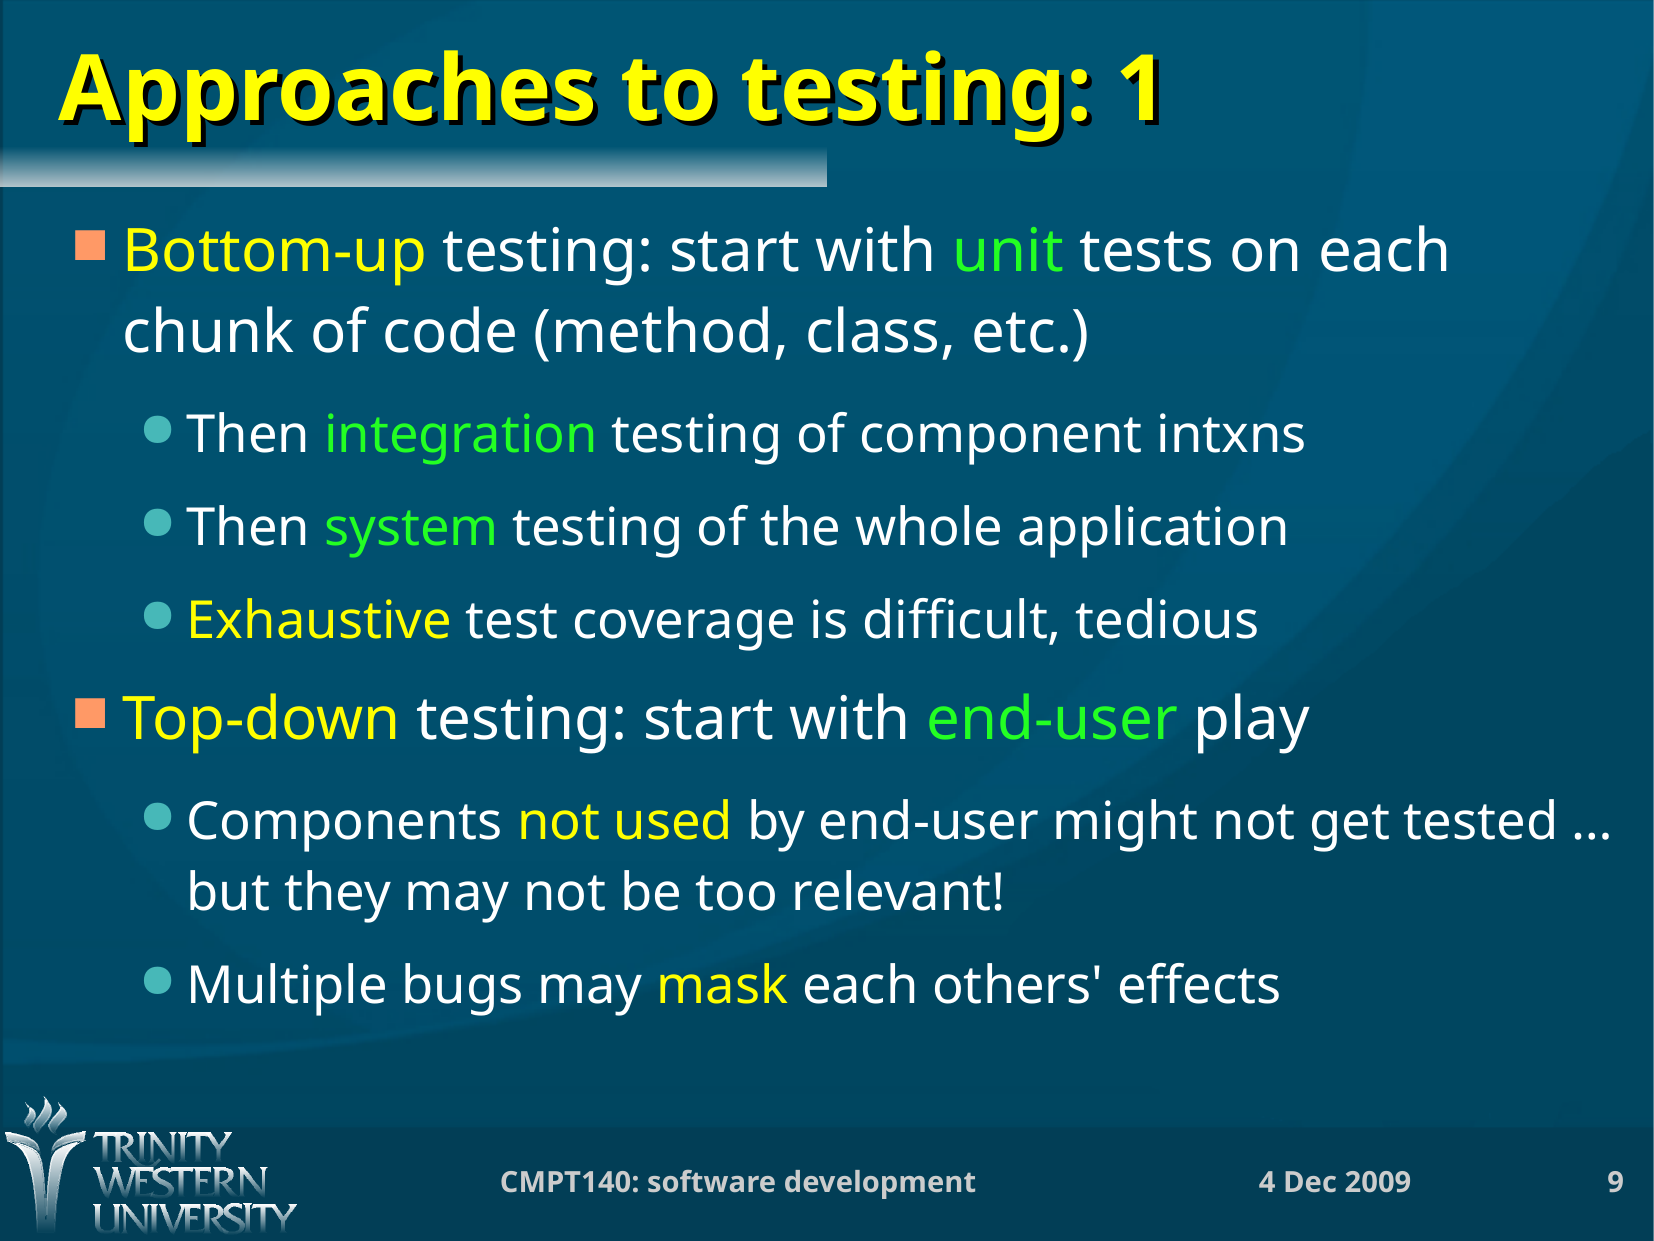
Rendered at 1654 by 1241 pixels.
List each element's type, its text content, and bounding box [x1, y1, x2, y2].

title Approaches to testing: 1 [59, 19, 1595, 148]
picture [38, 1227, 54, 1232]
list Bottom-up testing: start with unit tests on each chunk of code (method, class, etc.) Then integration testing of component intxns Then system testing of the whole application Exhaustive test coverage is difficult, tedious Top-down testing: start with end-user play Components not used by end-user might not get tested … but they may not be too relevant! Multiple bugs may mask each others' effects [59, 206, 1625, 1026]
